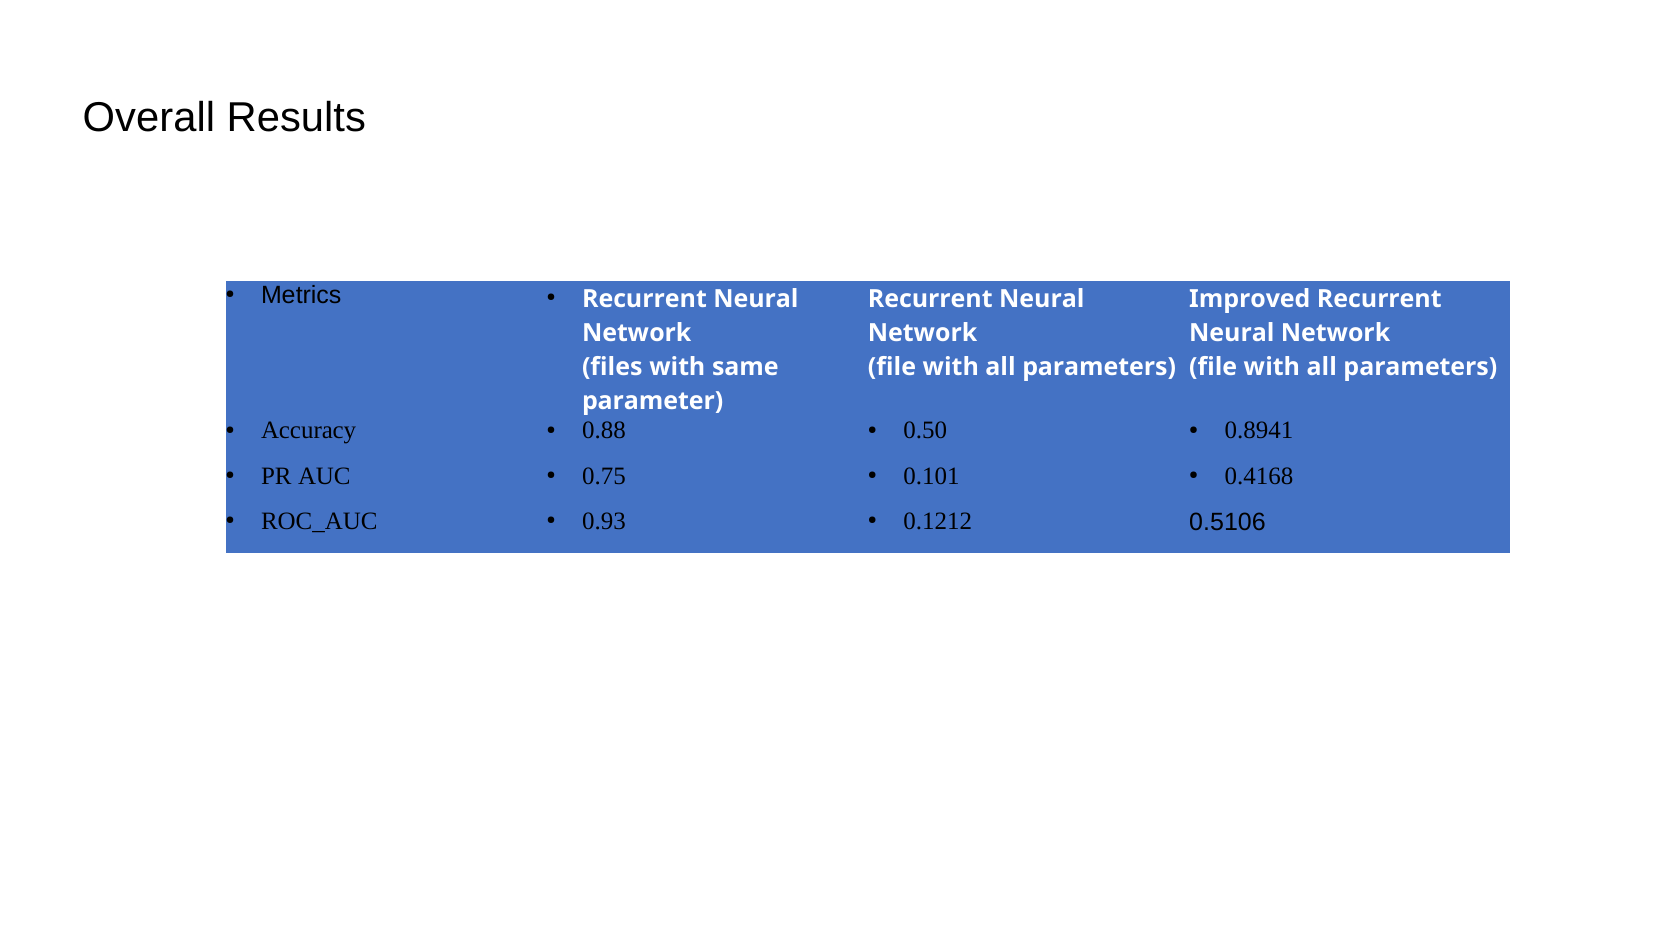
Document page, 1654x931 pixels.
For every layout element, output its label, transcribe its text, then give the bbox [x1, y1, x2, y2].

table_cell PR AUC [226, 462, 547, 507]
table_cell 0.5106 [1189, 507, 1510, 553]
table_cell Accuracy [226, 417, 547, 462]
table_cell 0.93 [547, 507, 868, 553]
table_cell 0.50 [868, 417, 1189, 462]
table_cell ROC_AUC [226, 507, 547, 553]
table_header Recurrent Neural Network (files with same parameter) [547, 281, 868, 417]
table_cell 0.1212 [868, 507, 1189, 553]
title Overall Results [82, 37, 1571, 146]
table_cell 0.88 [547, 417, 868, 462]
table_cell 0.4168 [1189, 462, 1510, 507]
table_cell 0.101 [868, 462, 1189, 507]
table_cell 0.8941 [1189, 417, 1510, 462]
list [82, 146, 1571, 687]
table_header Metrics [226, 281, 547, 417]
table_cell 0.75 [547, 462, 868, 507]
table_header Recurrent Neural Network (file with all parameters) [868, 281, 1189, 417]
table_header Improved Recurrent Neural Network (file with all parameters) [1189, 281, 1510, 417]
